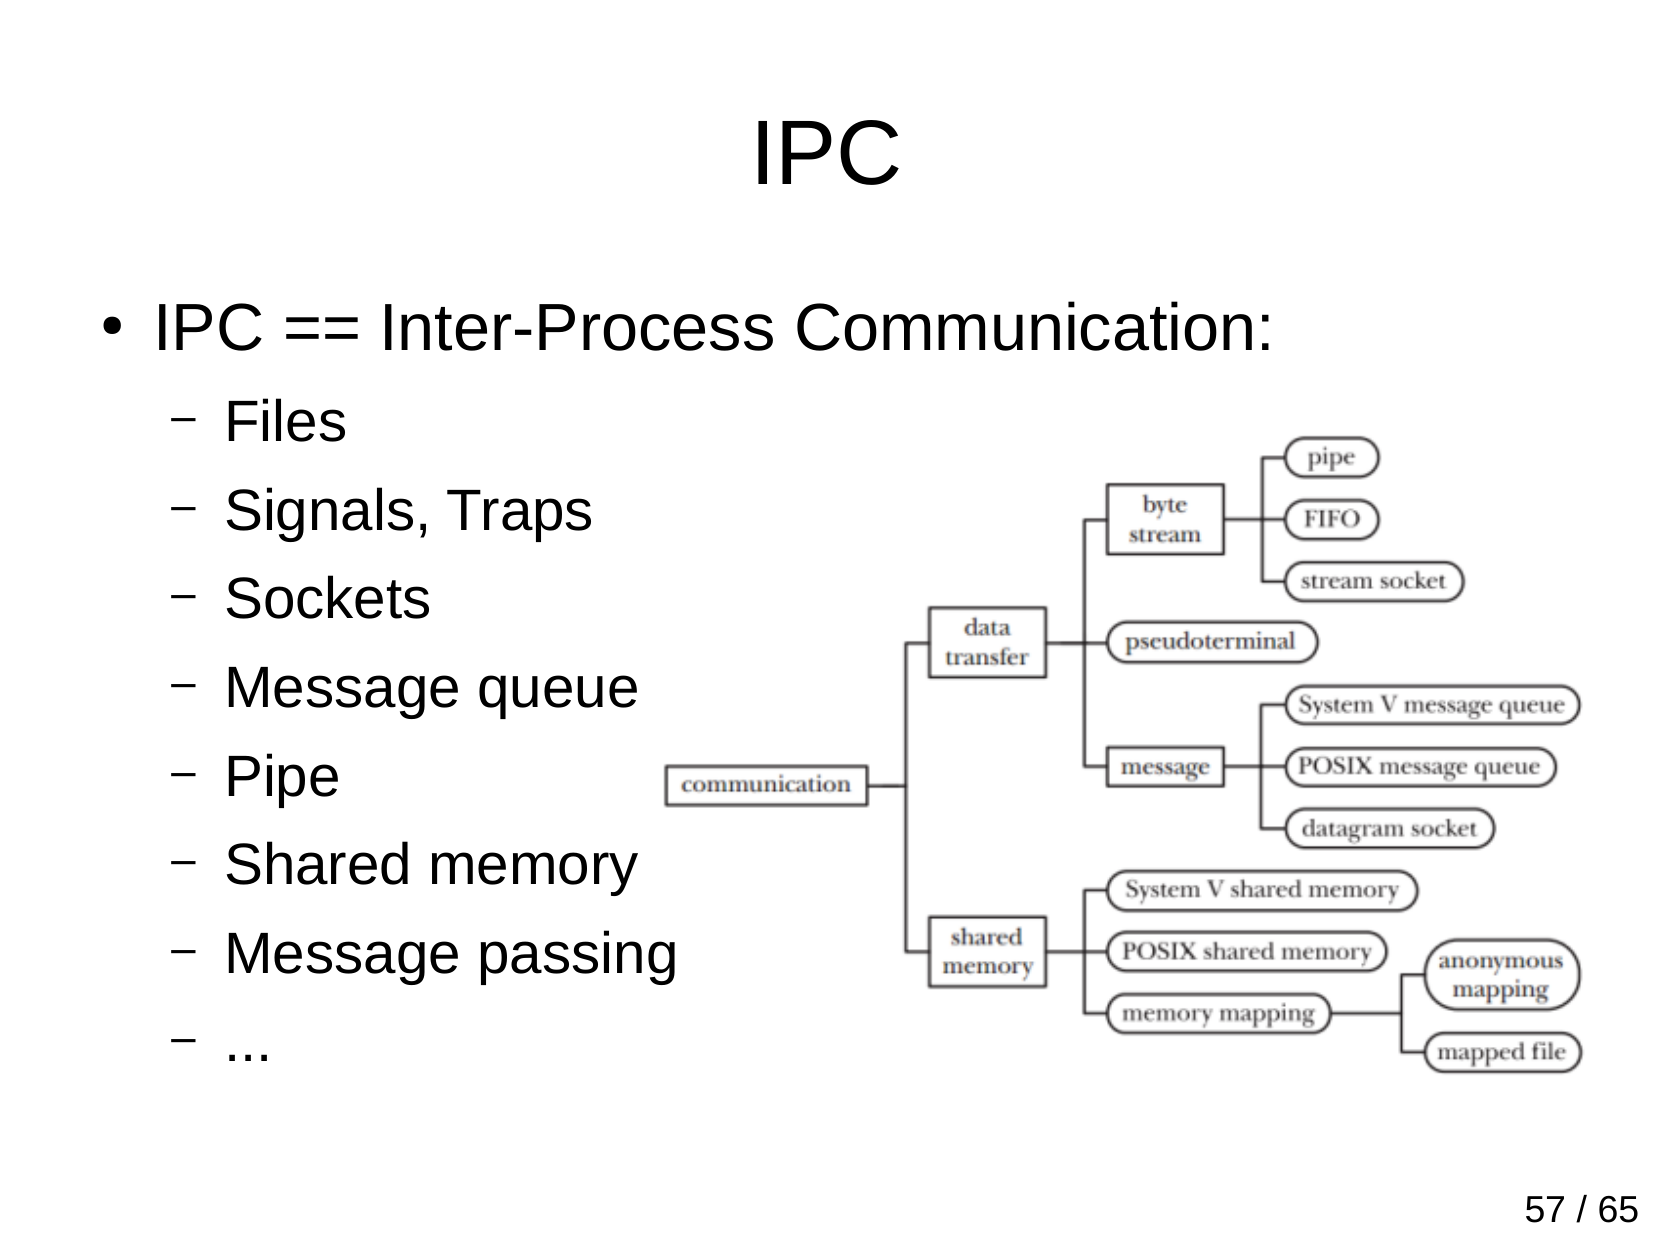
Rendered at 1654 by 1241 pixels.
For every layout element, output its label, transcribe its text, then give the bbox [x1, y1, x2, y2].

list IPC == Inter-Process Communication: Files Signals, Traps Sockets Message queue Pipe Shared memory Message passing ... [82, 290, 1571, 1182]
picture [1571, 425, 1612, 1087]
text_box <number> / 65 [1380, 1181, 1654, 1238]
title IPC [82, 49, 1571, 257]
